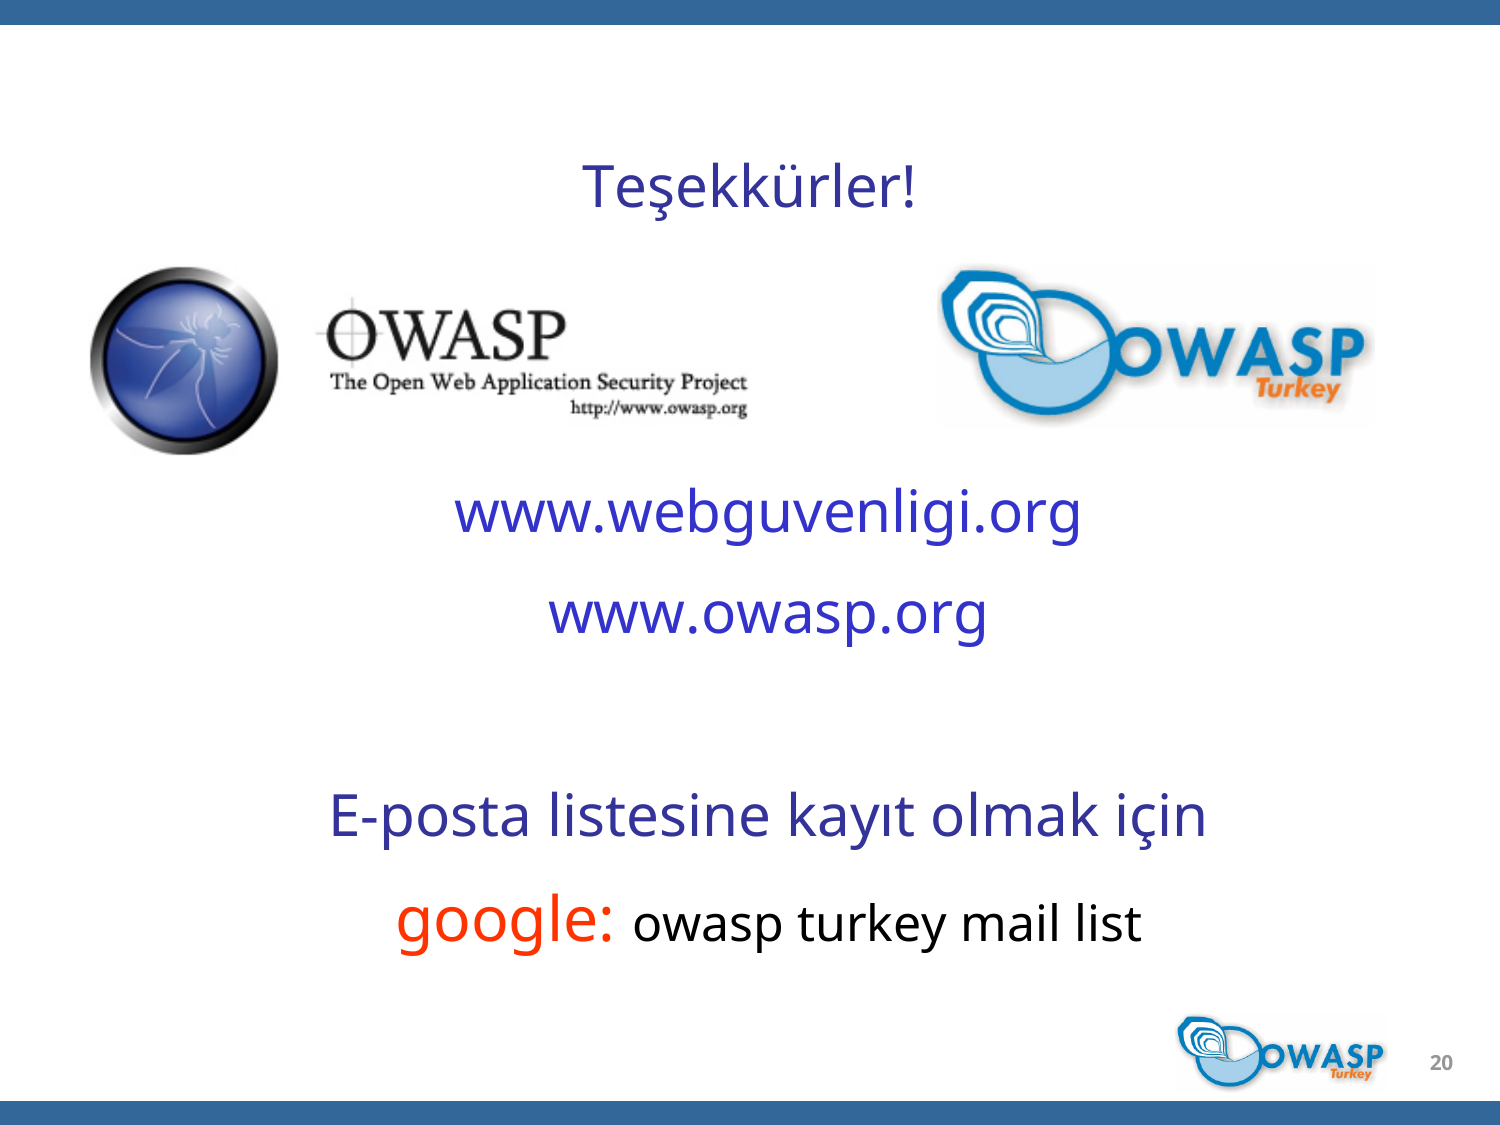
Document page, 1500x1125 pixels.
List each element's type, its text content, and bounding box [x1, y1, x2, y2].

picture [87, 262, 751, 458]
text_box <number> [1408, 1034, 1475, 1082]
text_box www.webguvenligi.org www.owasp.org E-posta listesine kayıt olmak için google: owasp turkey mail list [74, 449, 1463, 850]
picture [1175, 1012, 1388, 1093]
list Teşekkürler! [75, 125, 1426, 250]
picture [937, 262, 1375, 429]
